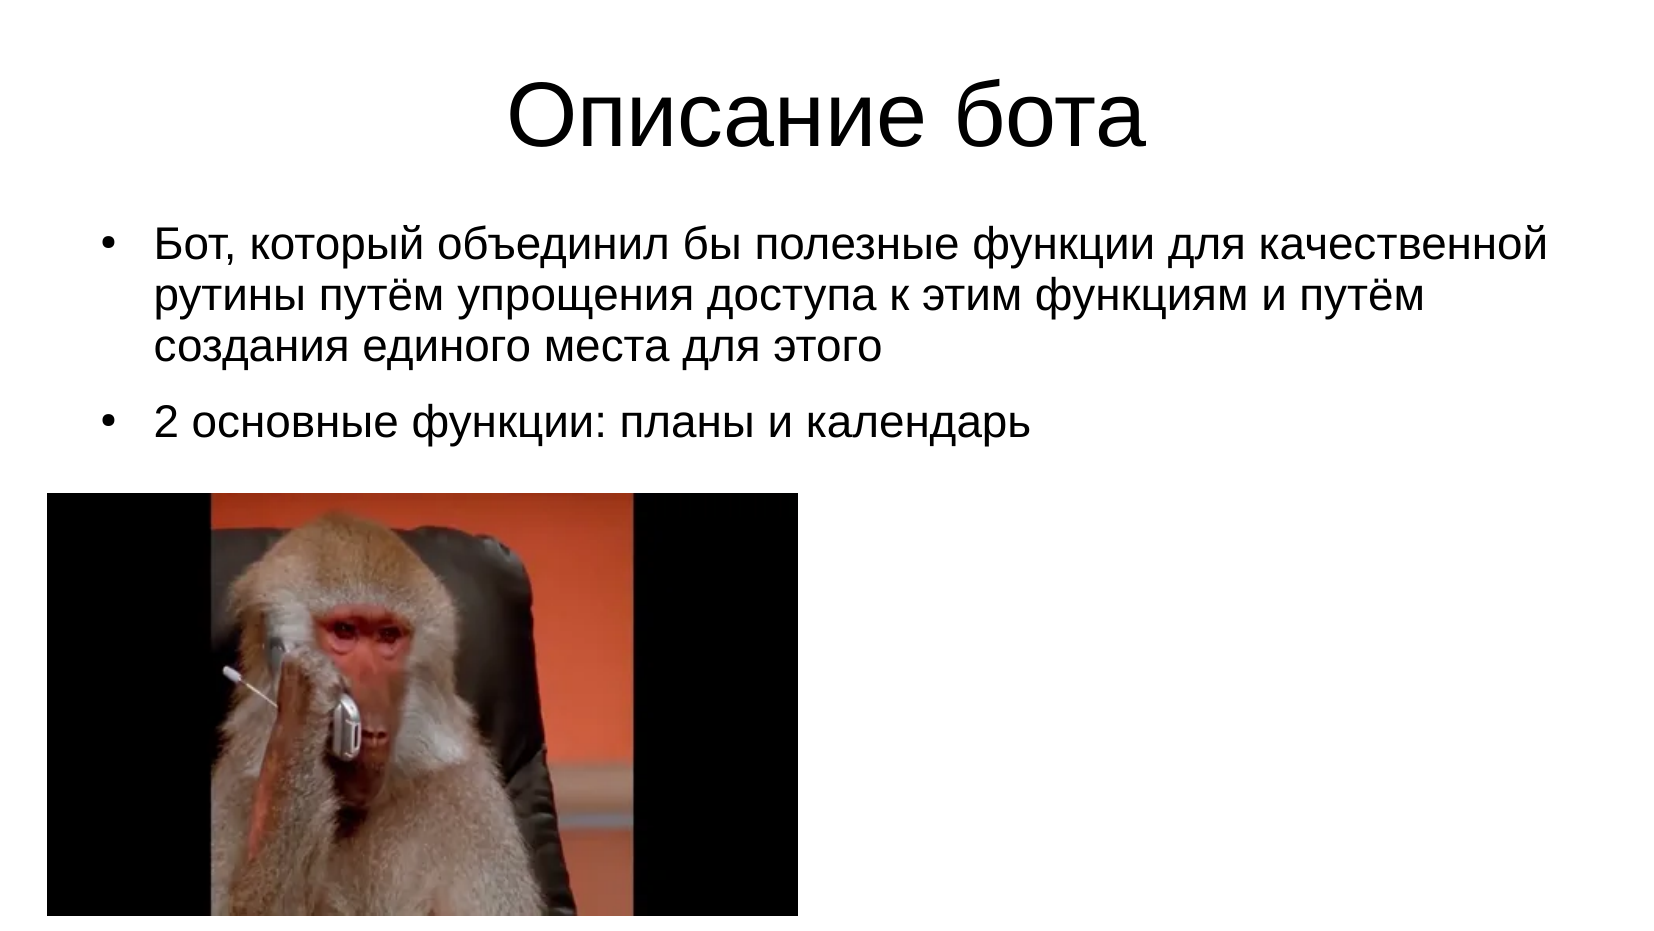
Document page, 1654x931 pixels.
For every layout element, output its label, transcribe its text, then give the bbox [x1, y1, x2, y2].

title Описание бота [82, 37, 1571, 193]
picture [47, 493, 798, 916]
list Бот, который объединил бы полезные функции для качественной рутины путём упрощения доступа к этим функциям и путём создания единого места для этого 2 основные функции: планы и календарь [82, 217, 1571, 758]
